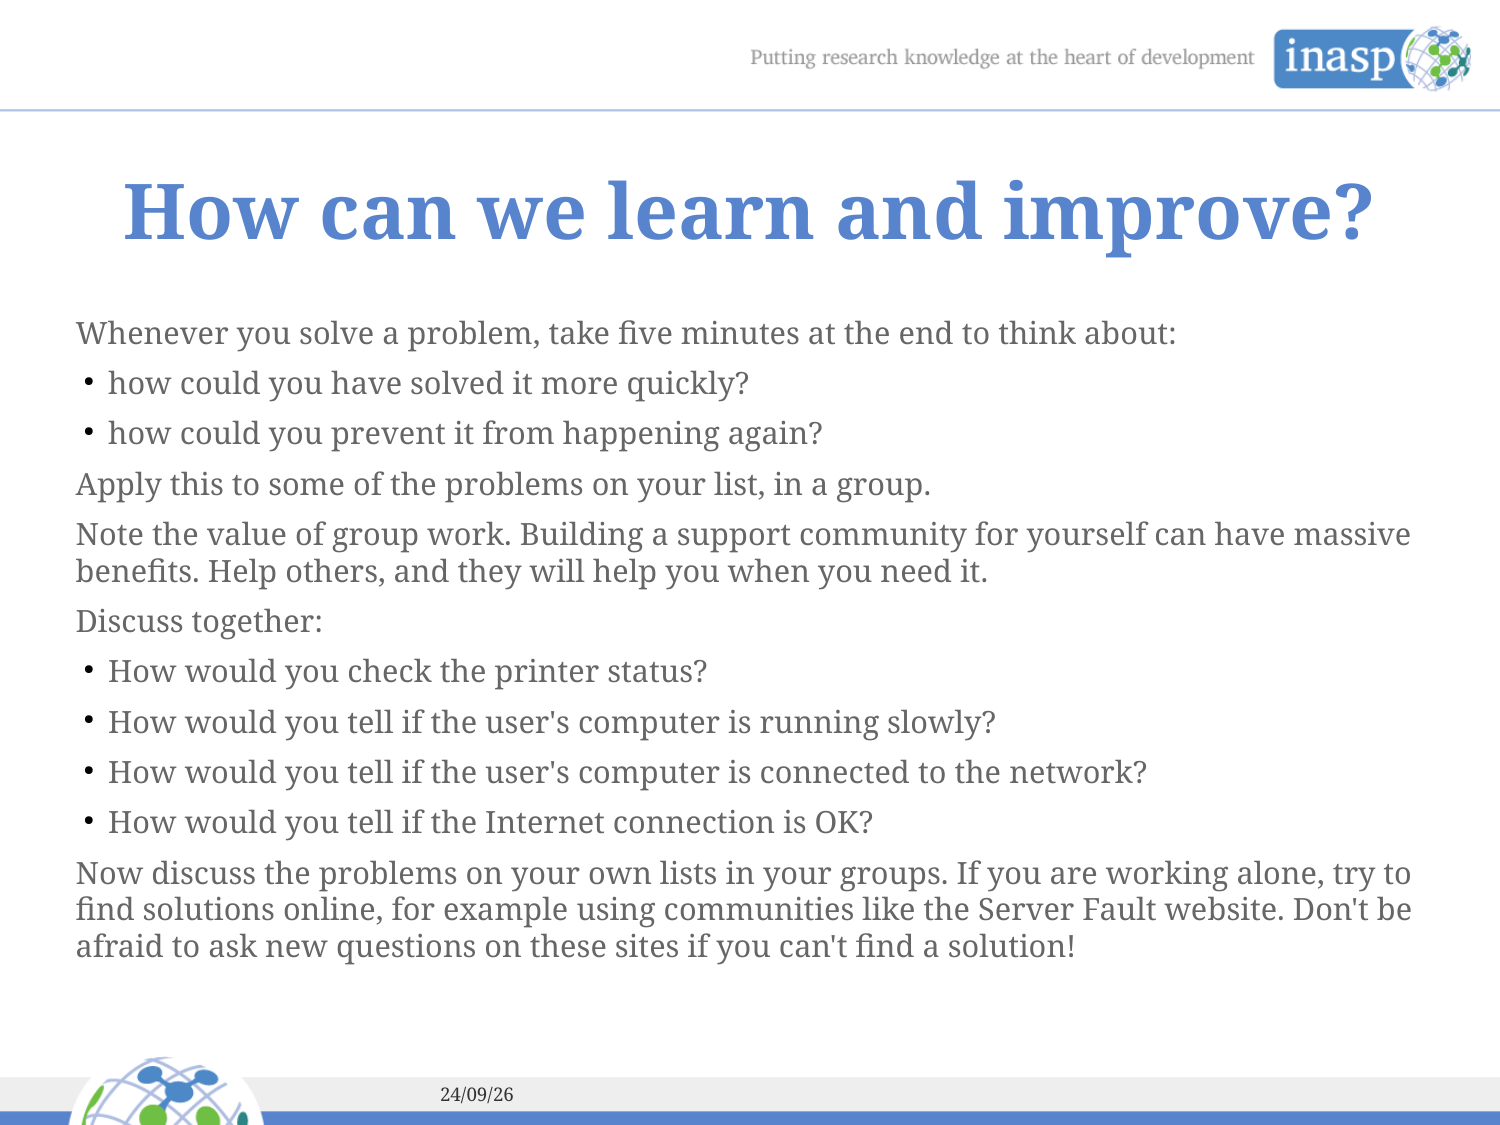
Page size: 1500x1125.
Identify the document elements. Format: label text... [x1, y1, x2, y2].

list Whenever you solve a problem, take five minutes at the end to think about: how could you have solved it more quickly? how could you prevent it from happening again? Apply this to some of the problems on your list, in a group. Note the value of group work. Building a support community for yourself can have massive benefits. Help others, and they will help you when you need it. Discuss together: How would you check the printer status? How would you tell if the user's computer is running slowly? How would you tell if the user's computer is connected to the network? How would you tell if the Internet connection is OK? Now discuss the problems on your own lists in your groups. If you are working alone, try to find solutions online, for example using communities like the Server Fault website. Don't be afraid to ask new questions on these sites if you can't find a solution! [75, 313, 1426, 967]
title How can we learn and improve? [75, 129, 1426, 313]
picture [0, 0, 1500, 1125]
